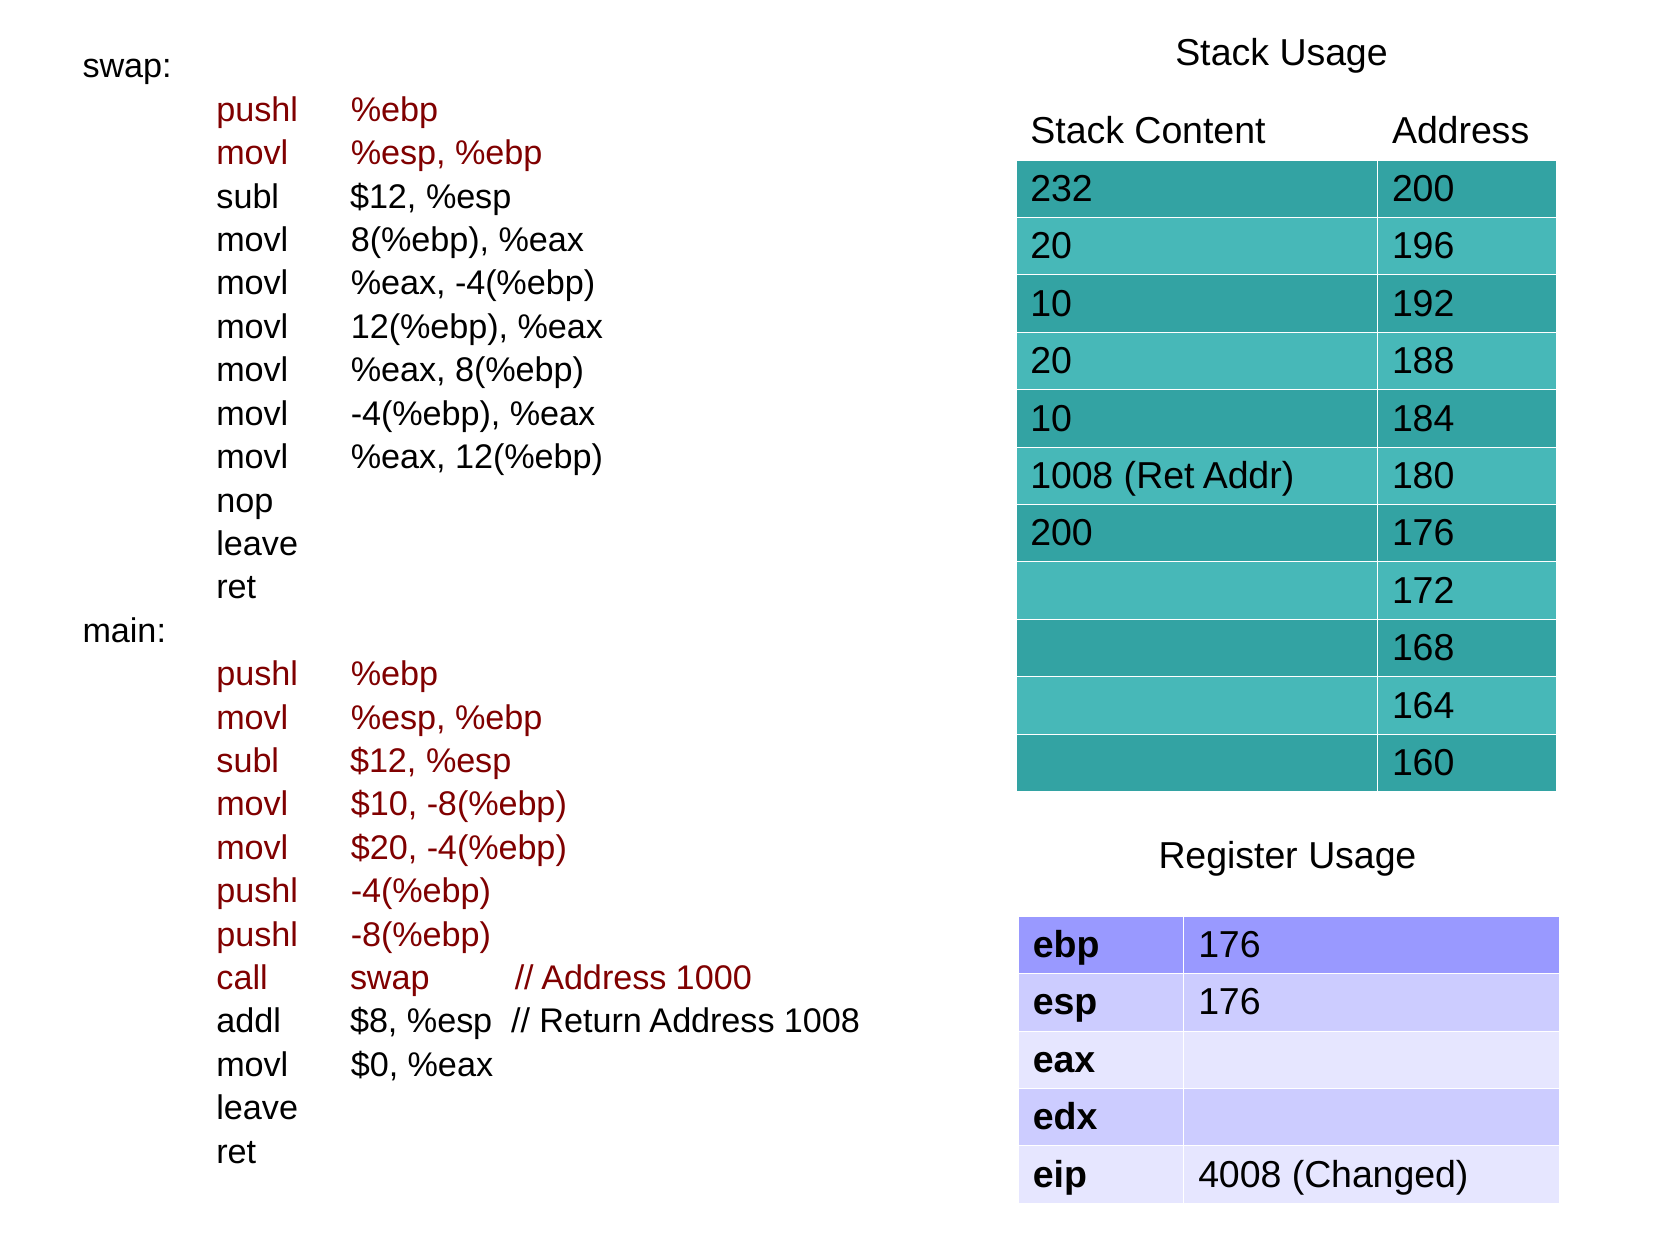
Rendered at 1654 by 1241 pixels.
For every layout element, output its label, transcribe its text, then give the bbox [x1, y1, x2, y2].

list swap: pushl %ebp movl %esp, %ebp subl $12, %esp movl 8(%ebp), %eax movl %eax, -4(%ebp) movl 12(%ebp), %eax movl %eax, 8(%ebp) movl -4(%ebp), %eax movl %eax, 12(%ebp) nop leave ret main: pushl %ebp movl %esp, %ebp subl $12, %esp movl $10, -8(%ebp) movl $20, -4(%ebp) pushl -4(%ebp) pushl -8(%ebp) call swap // Address 1000 addl $8, %esp // Return Address 1008 movl $0, %eax leave ret [82, 47, 969, 1182]
table_cell edx [1019, 1089, 1183, 1145]
table_header Address [1378, 103, 1556, 160]
table_cell [1017, 562, 1377, 619]
table_cell [1017, 620, 1377, 676]
text_box Stack Usage [1009, 23, 1554, 81]
table_cell 20 [1017, 218, 1377, 274]
table_header ebp [1019, 917, 1183, 973]
table_cell 172 [1378, 562, 1556, 619]
table_cell eip [1019, 1146, 1183, 1203]
table_cell 184 [1378, 390, 1556, 447]
table_cell 180 [1378, 448, 1556, 504]
table_cell [1017, 735, 1377, 791]
table_cell 232 [1017, 161, 1377, 217]
table_header Stack Content [1017, 103, 1377, 160]
table_cell 168 [1378, 620, 1556, 676]
text_box Register Usage [1015, 826, 1560, 884]
table_cell 164 [1378, 677, 1556, 734]
table_cell [1017, 677, 1377, 734]
table_cell 160 [1378, 735, 1556, 791]
table_cell esp [1019, 974, 1183, 1031]
table_cell 4008 (Changed) [1184, 1146, 1559, 1203]
table_cell 176 [1184, 974, 1559, 1031]
table_cell eax [1019, 1032, 1183, 1088]
table_cell 10 [1017, 390, 1377, 447]
table_cell 192 [1378, 275, 1556, 332]
table_cell 196 [1378, 218, 1556, 274]
table_cell [1184, 1032, 1559, 1088]
table_cell 176 [1378, 505, 1556, 561]
table_cell 1008 (Ret Addr) [1017, 448, 1377, 504]
table_cell 10 [1017, 275, 1377, 332]
table_cell 188 [1378, 333, 1556, 389]
table_header 176 [1184, 917, 1559, 973]
table_cell [1184, 1089, 1559, 1145]
table_cell 20 [1017, 333, 1377, 389]
table_cell 200 [1378, 161, 1556, 217]
table_cell 200 [1017, 505, 1377, 561]
